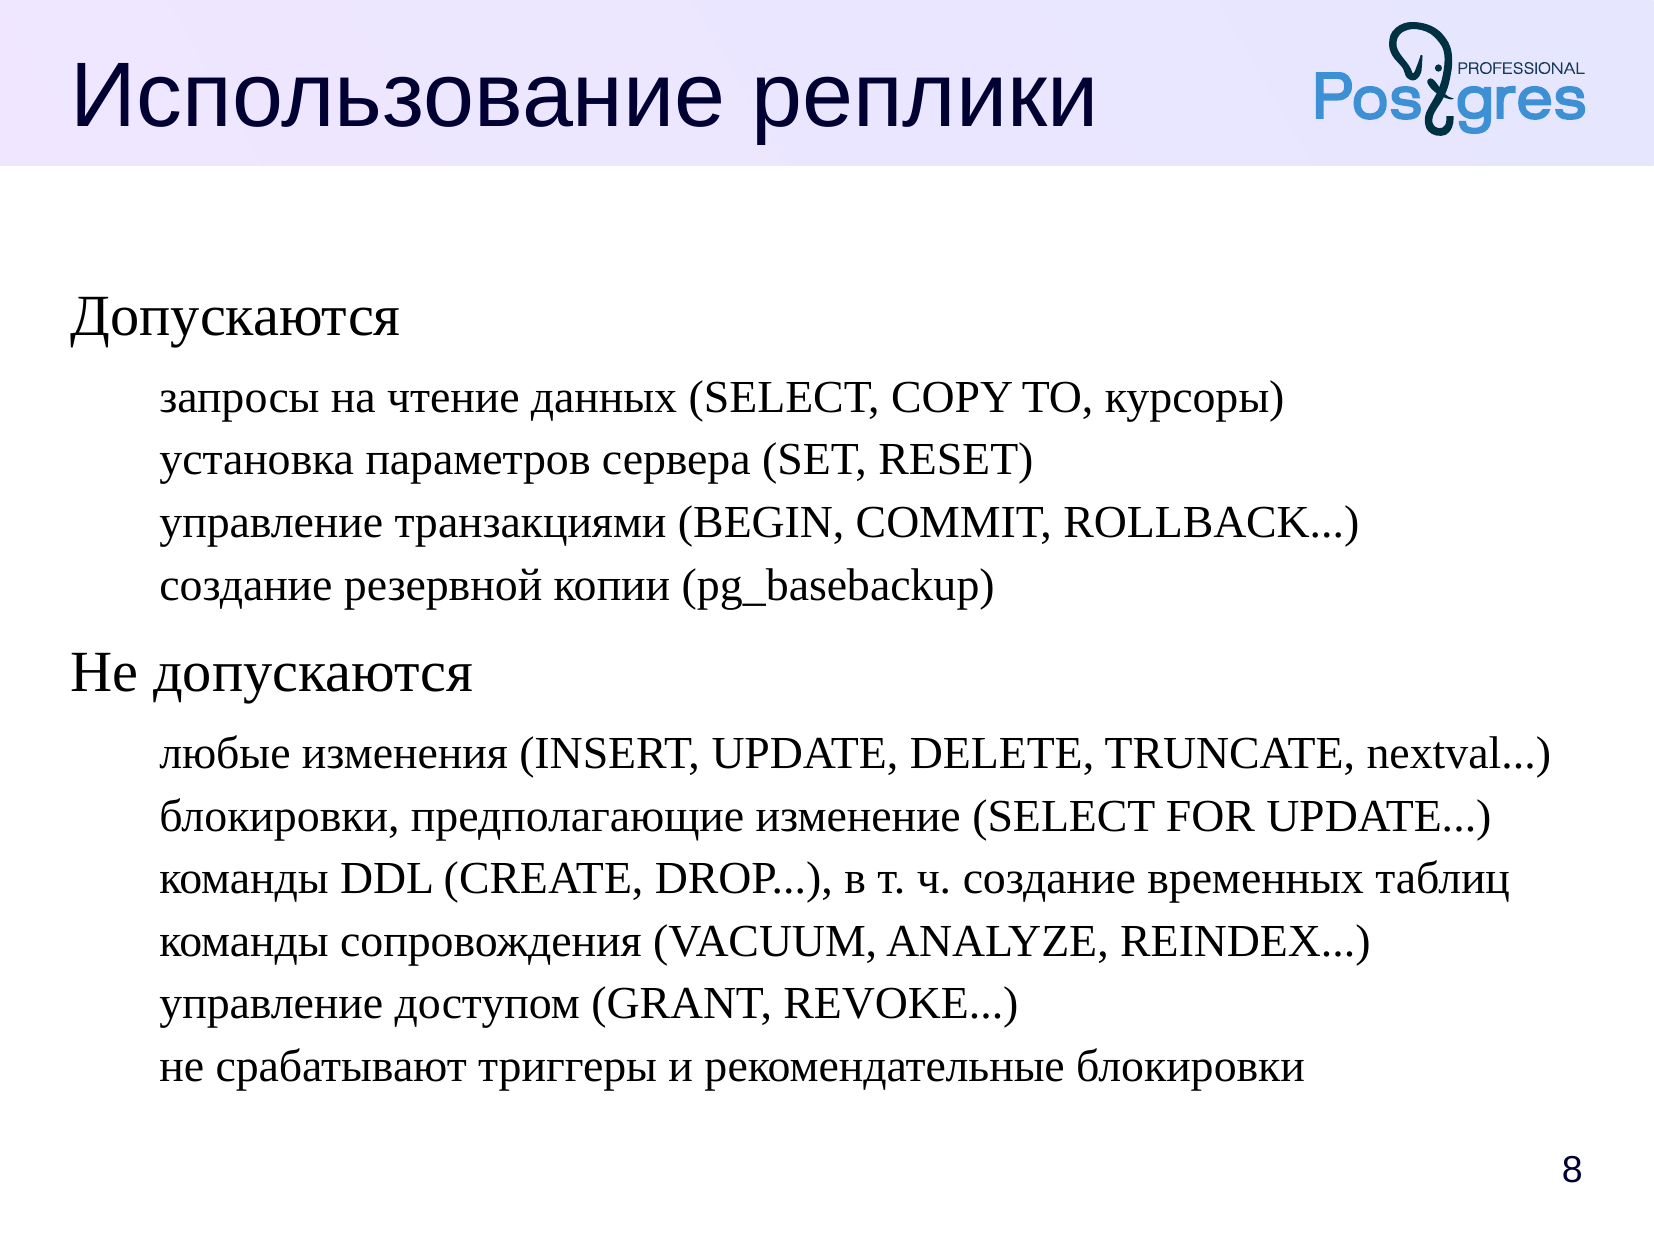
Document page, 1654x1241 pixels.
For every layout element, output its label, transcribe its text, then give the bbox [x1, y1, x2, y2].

list Допускаются запросы на чтение данных (SELECT, COPY TO, курсоры) установка параметров сервера (SET, RESET) управление транзакциями (BEGIN, COMMIT, ROLLBACK...) создание резервной копии (pg_basebackup) Не допускаются любые изменения (INSERT, UPDATE, DELETE, TRUNCATE, nextval...) блокировки, предполагающие изменение (SELECT FOR UPDATE...) команды DDL (CREATE, DROP...), в т. ч. создание временных таблиц команды сопровождения (VACUUM, ANALYZE, REINDEX...) управление доступом (GRANT, REVOKE...) не срабатывают триггеры и рекомендательные блокировки [70, 283, 1583, 1134]
title Использование реплики [70, 43, 1241, 147]
